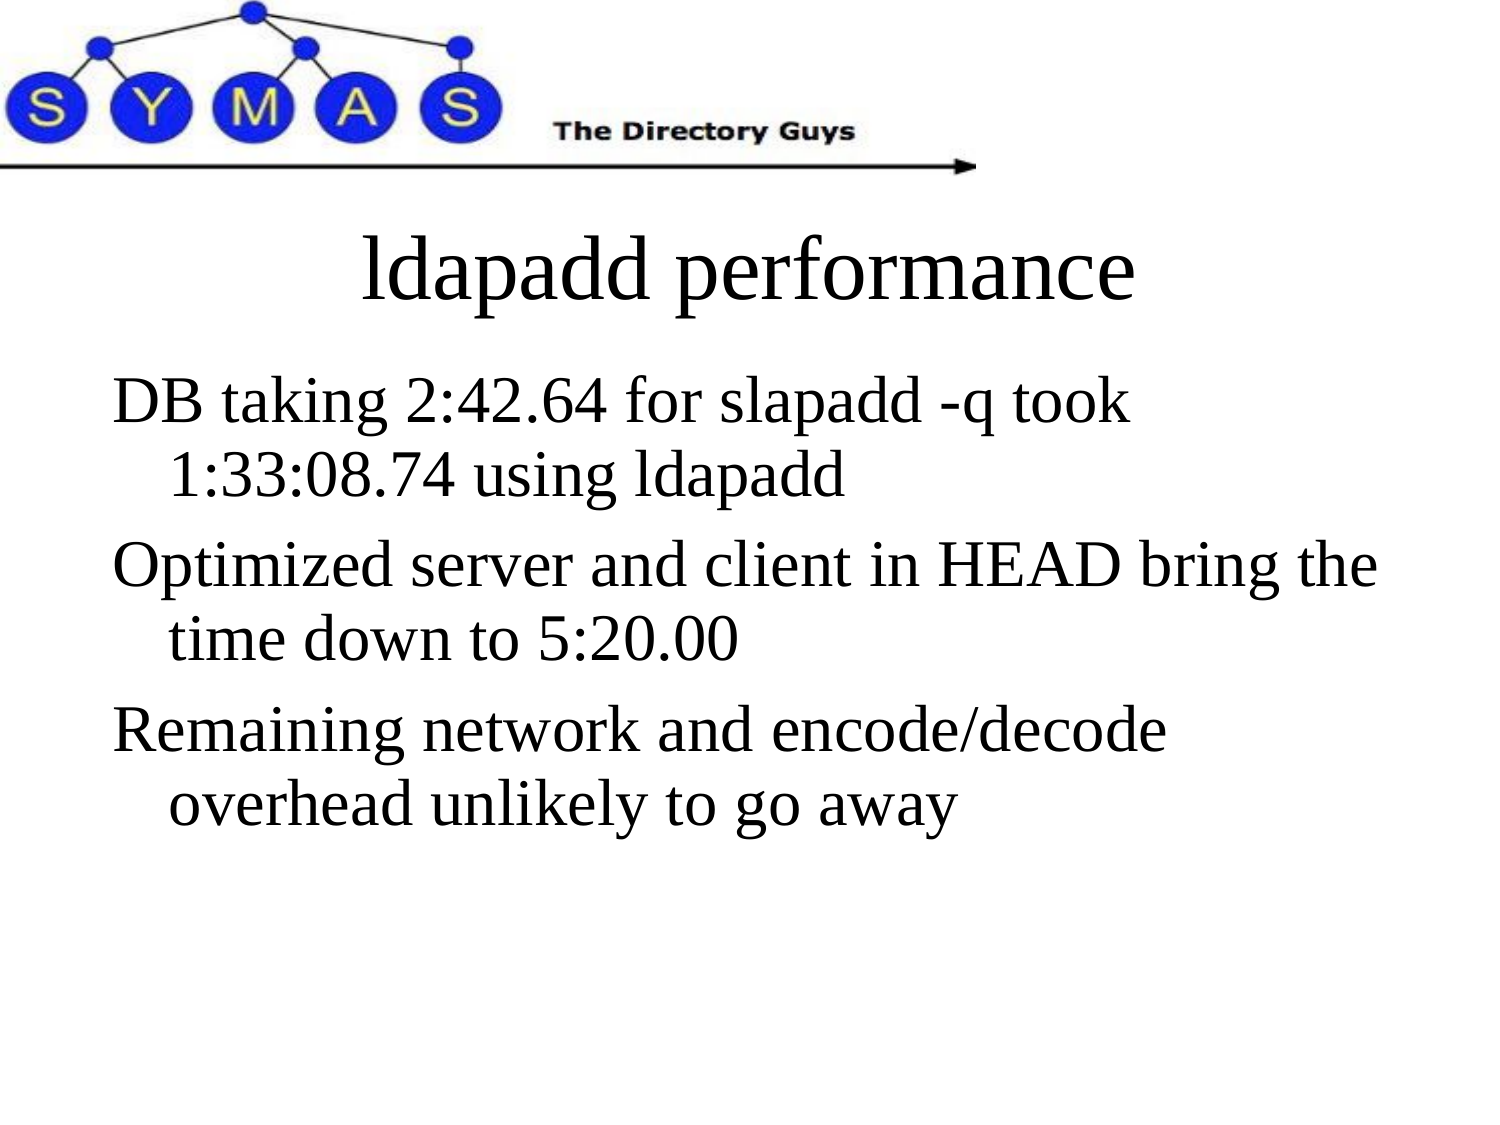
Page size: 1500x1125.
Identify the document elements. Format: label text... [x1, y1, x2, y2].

title ldapadd performance [112, 187, 1388, 351]
picture [0, 0, 976, 188]
list DB taking 2:42.64 for slapadd -q took 1:33:08.74 using ldapadd Optimized server and client in HEAD bring the time down to 5:20.00 Remaining network and encode/decode overhead unlikely to go away [112, 362, 1388, 1038]
